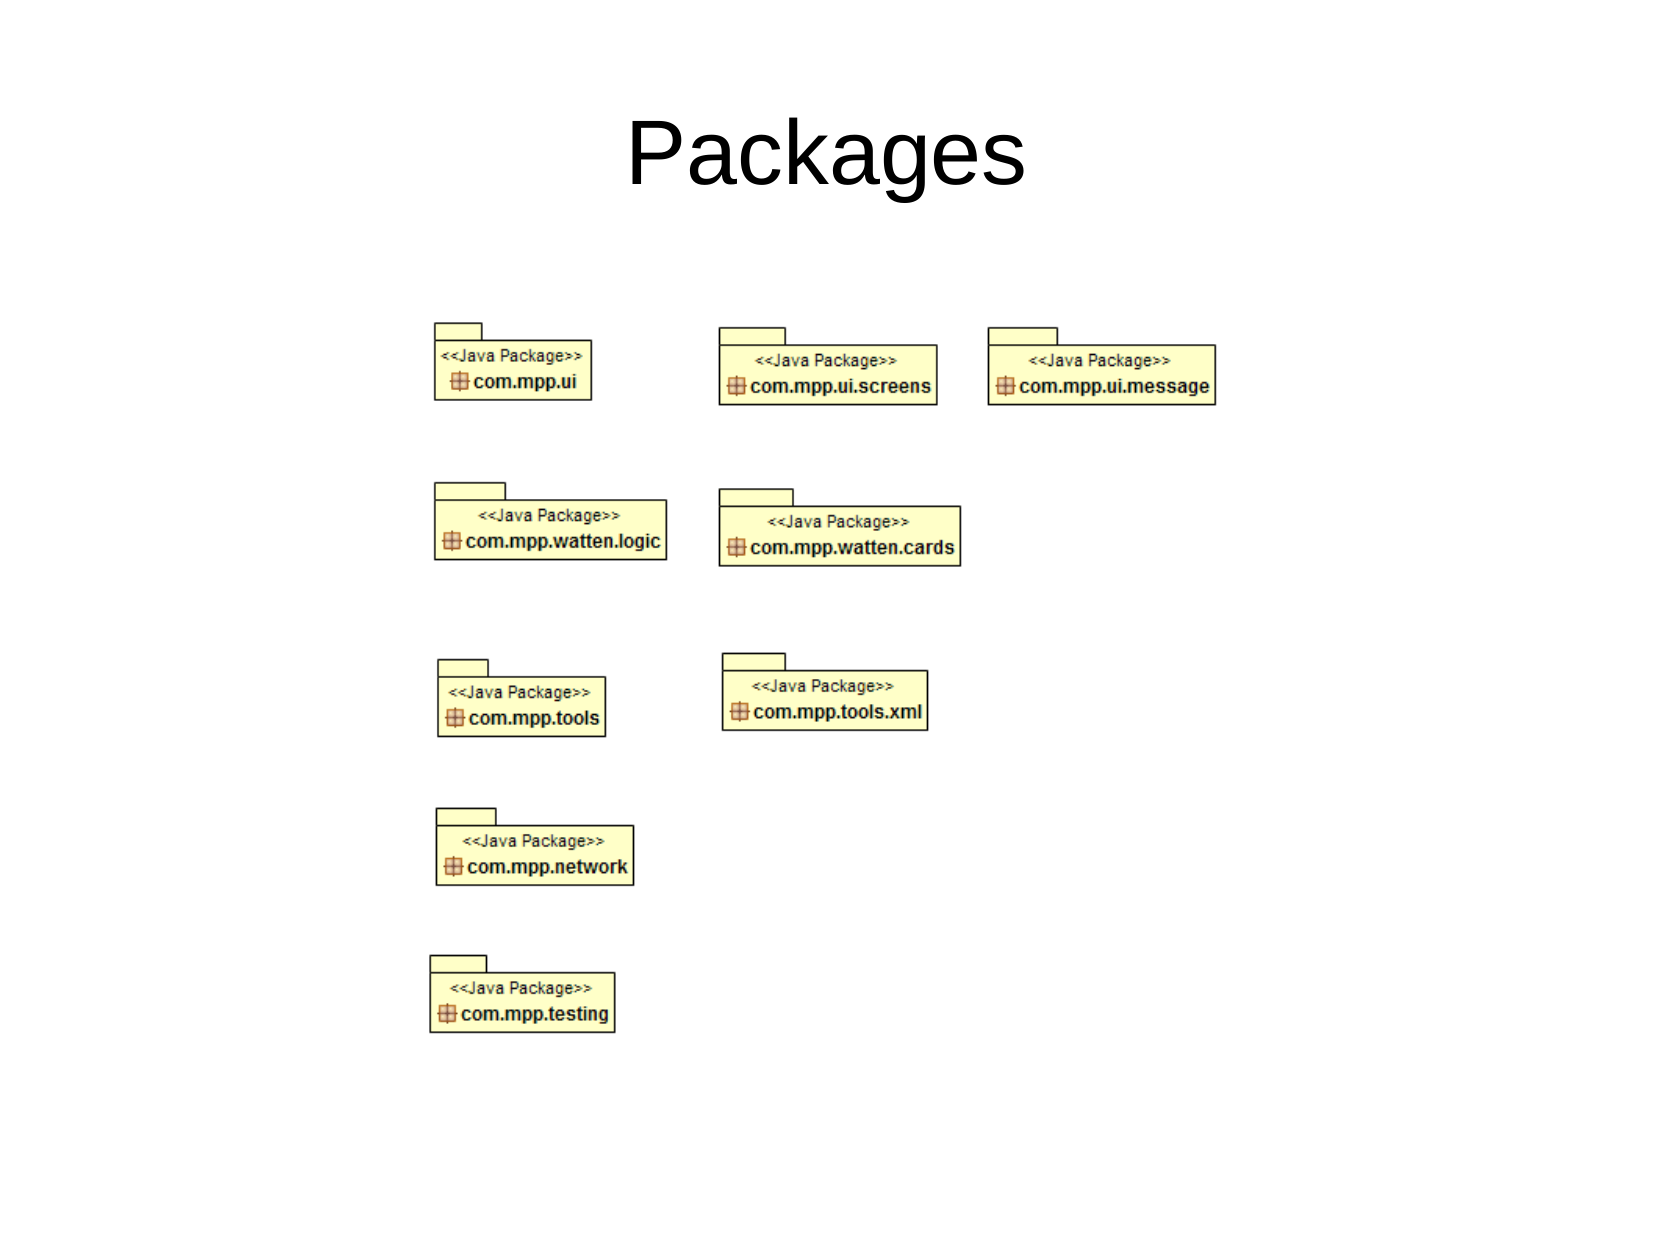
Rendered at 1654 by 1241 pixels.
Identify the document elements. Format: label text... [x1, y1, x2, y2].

picture [425, 318, 1221, 1038]
title Packages [82, 49, 1571, 257]
